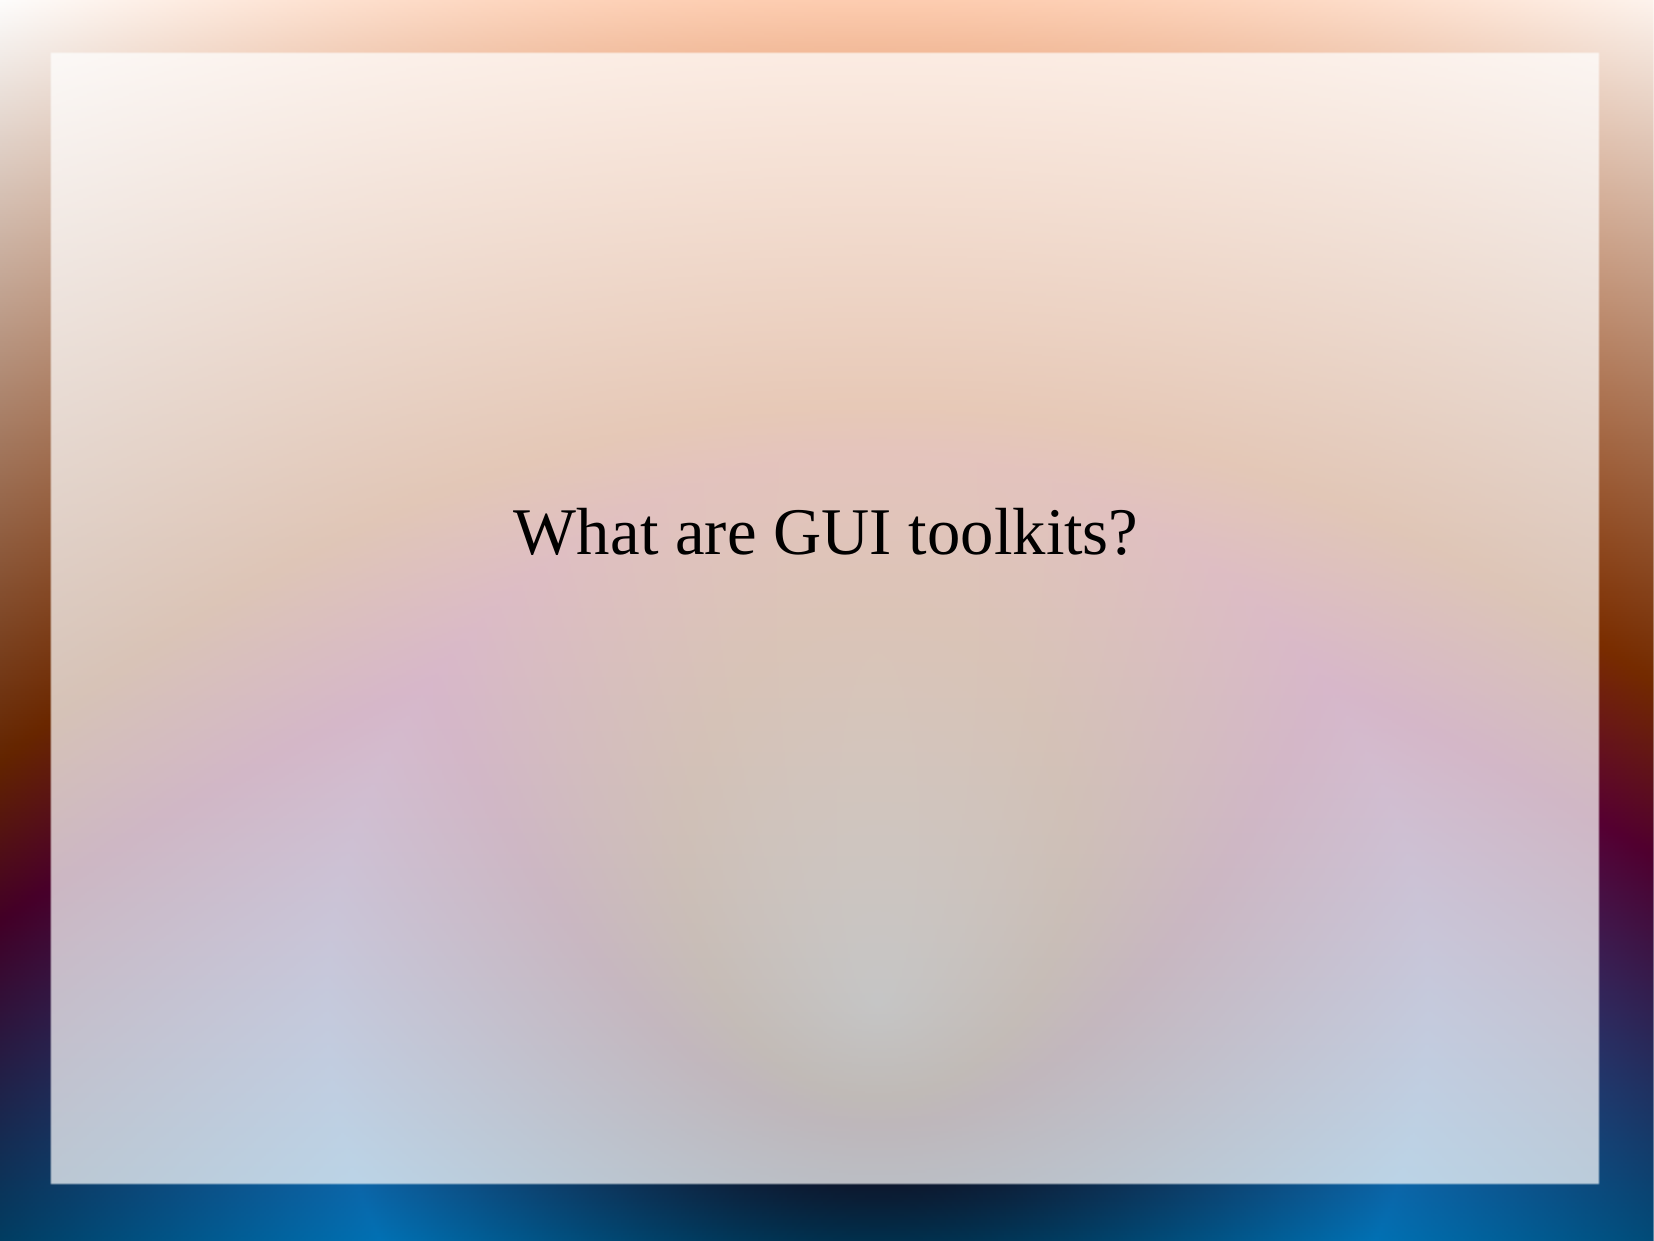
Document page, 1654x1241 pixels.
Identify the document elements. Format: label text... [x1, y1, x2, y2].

picture [0, 0, 1654, 1241]
subtitle What are GUI toolkits? [82, 55, 1571, 1010]
